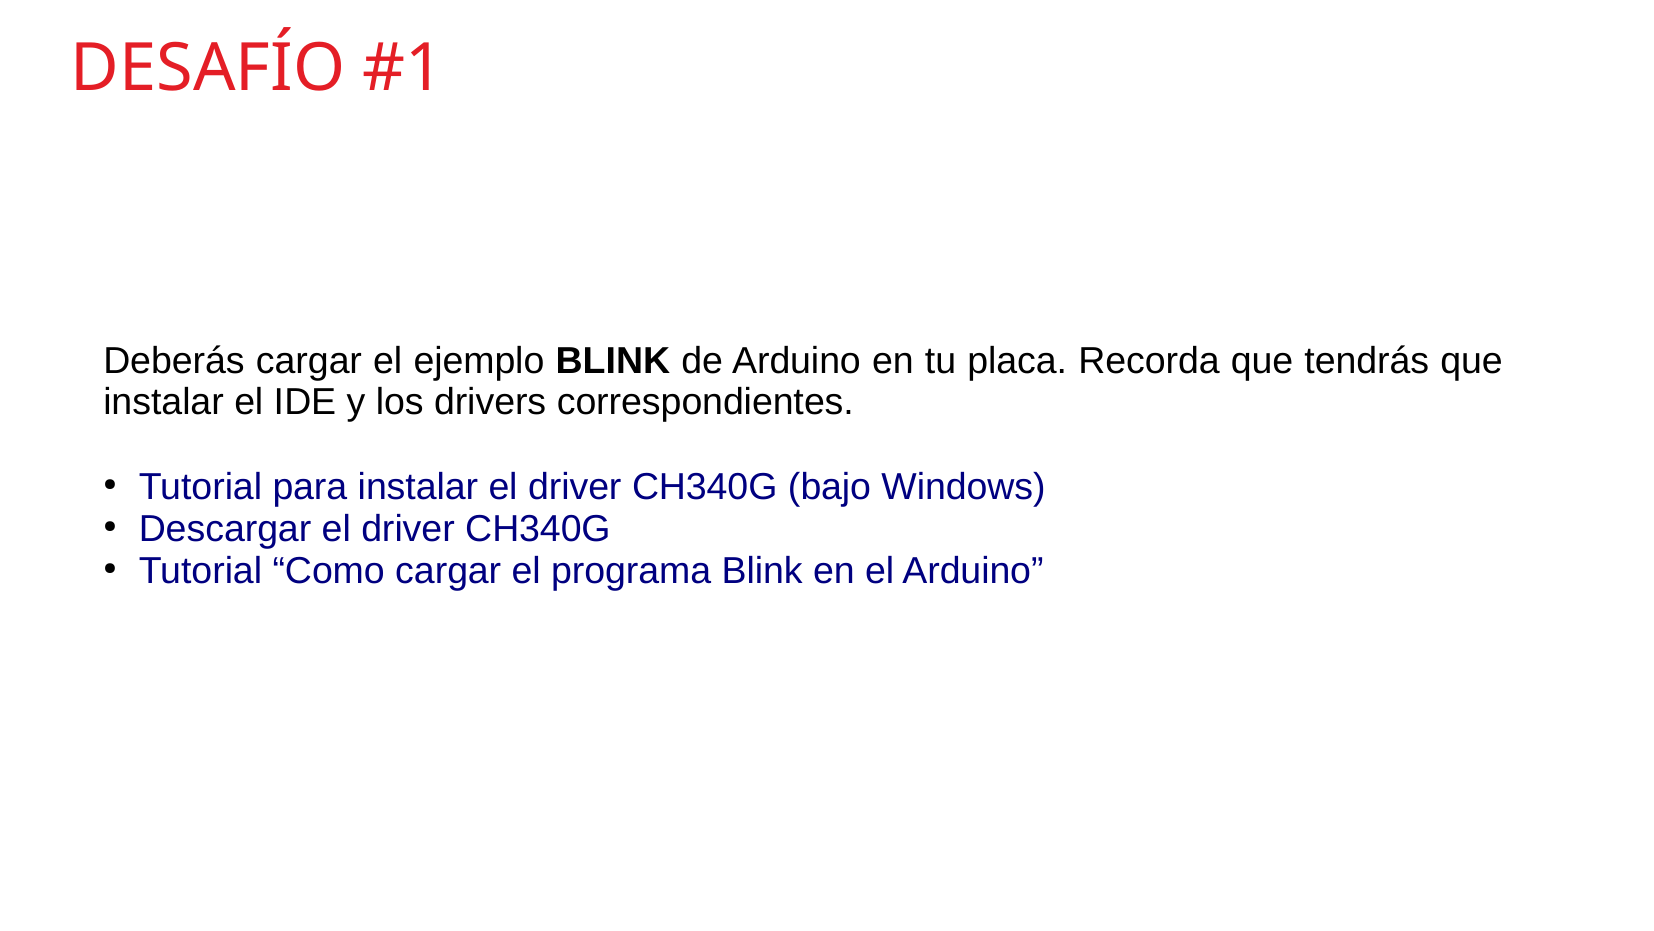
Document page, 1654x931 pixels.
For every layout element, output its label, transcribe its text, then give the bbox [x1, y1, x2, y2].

text_box Deberás cargar el ejemplo BLINK de Arduino en tu placa. Recorda que tendrás que instalar el IDE y los drivers correspondientes. Tutorial para instalar el driver CH340G (bajo Windows) Descargar el driver CH340G Tutorial “Como cargar el programa Blink en el Arduino” [88, 331, 1565, 599]
title DESAFÍO #1 [70, 11, 1347, 118]
